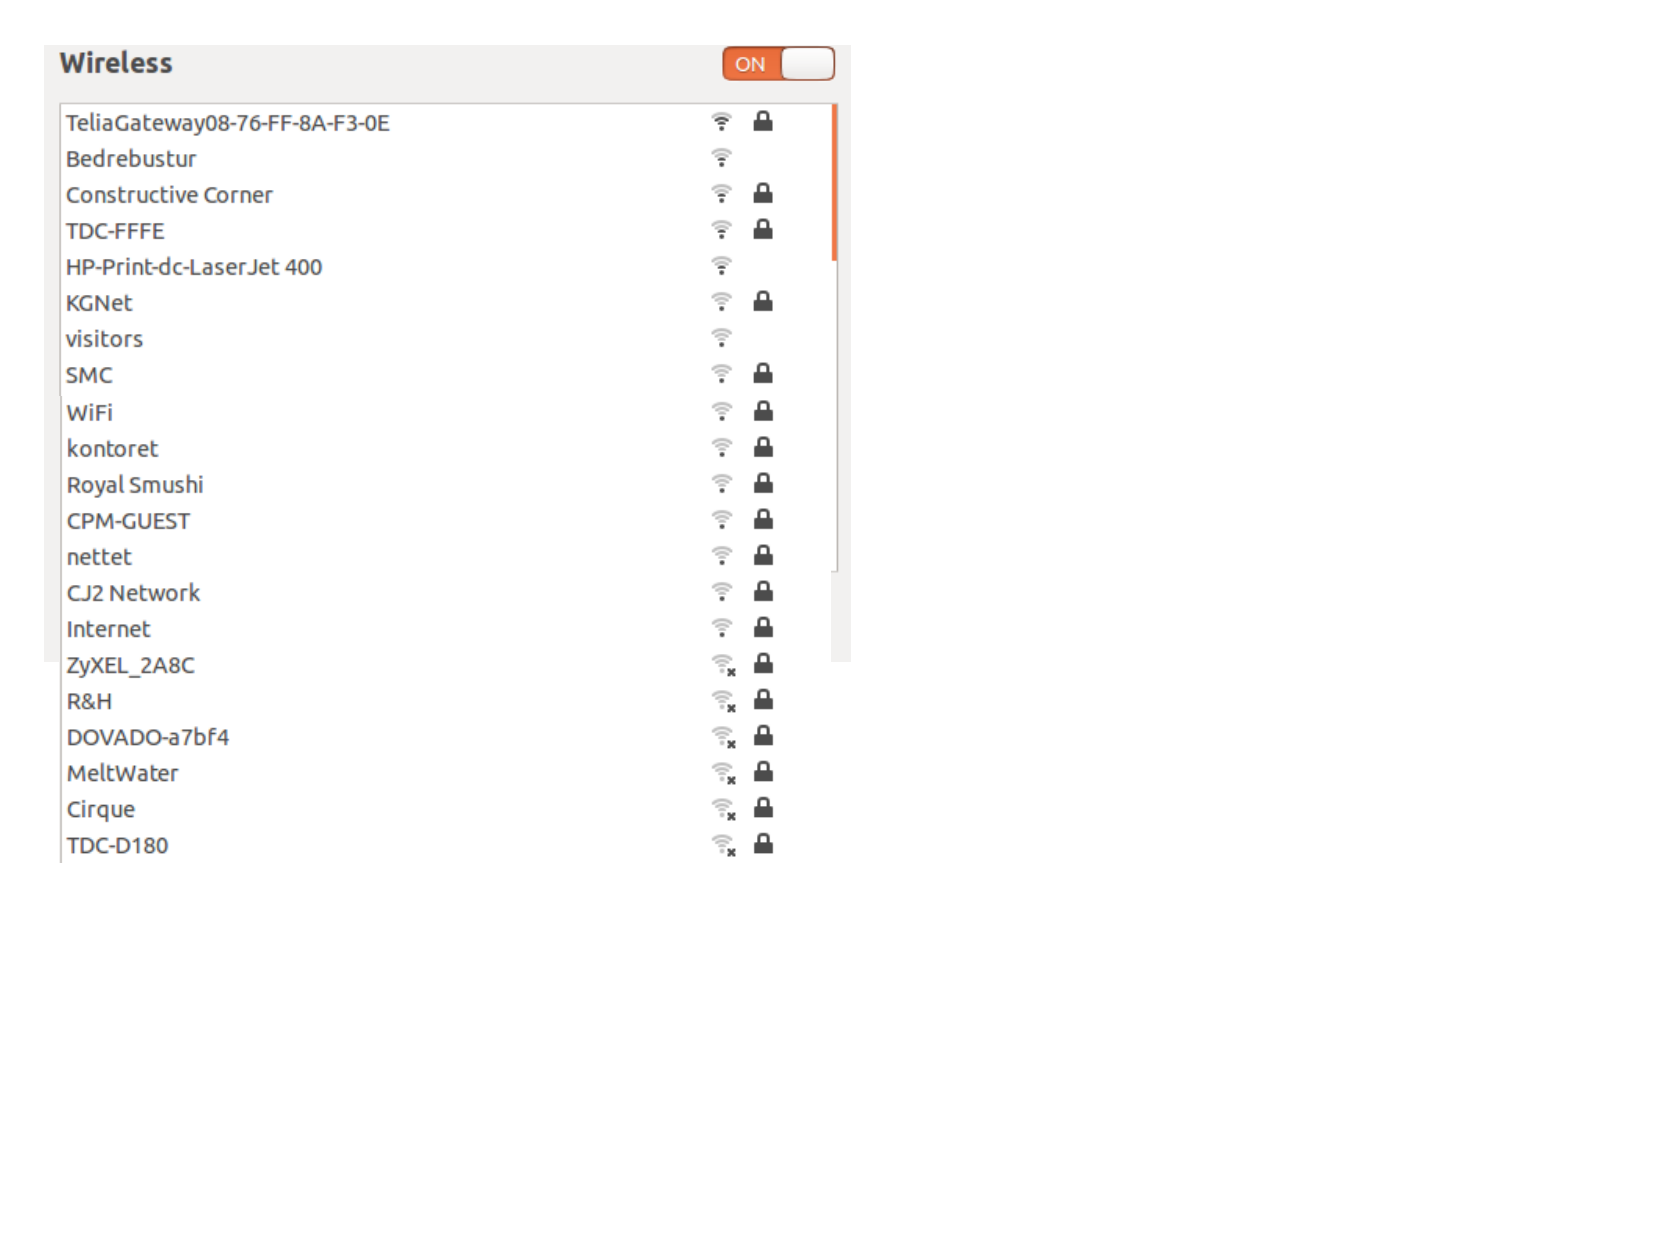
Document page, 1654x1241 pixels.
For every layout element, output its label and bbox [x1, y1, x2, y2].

picture [44, 45, 851, 863]
